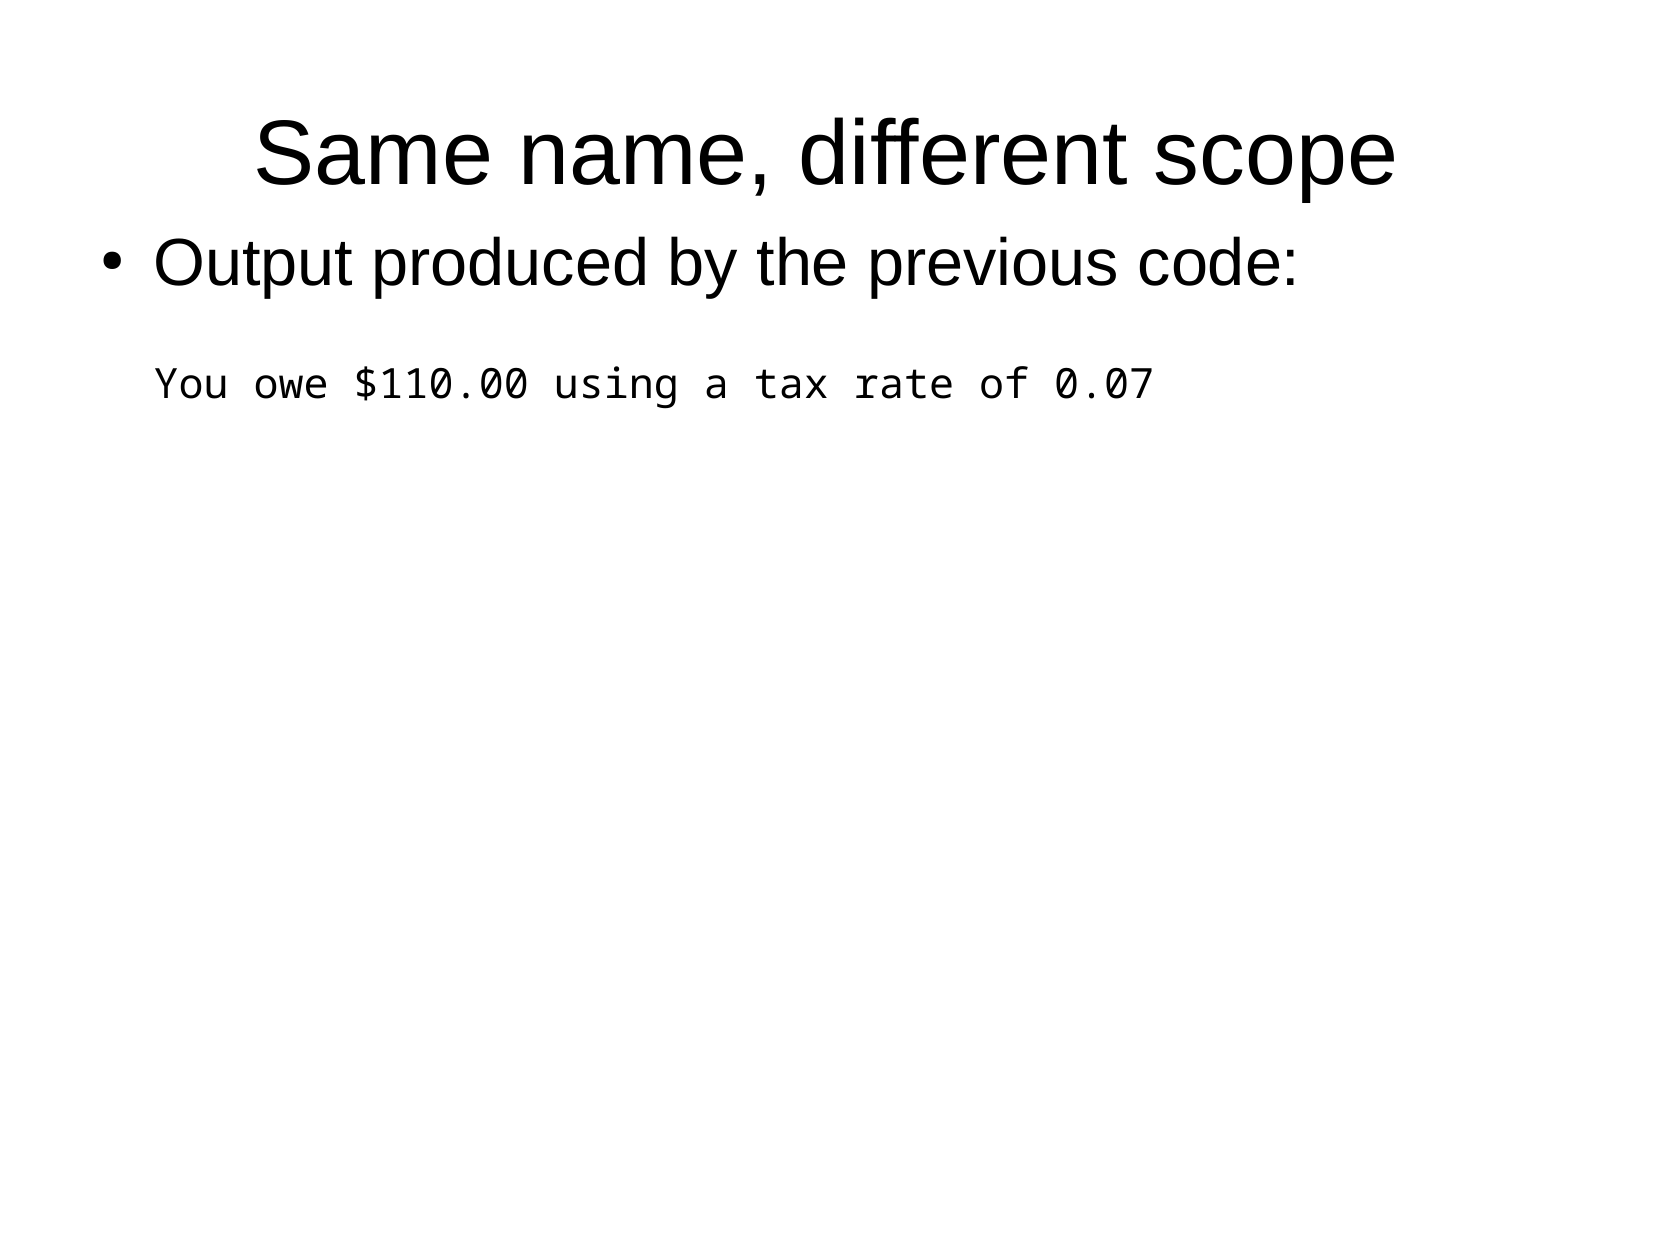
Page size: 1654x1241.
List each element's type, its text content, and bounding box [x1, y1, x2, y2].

list Output produced by the previous code: You owe $110.00 using a tax rate of 0.07 [82, 225, 1571, 1225]
title Same name, different scope [82, 49, 1571, 225]
